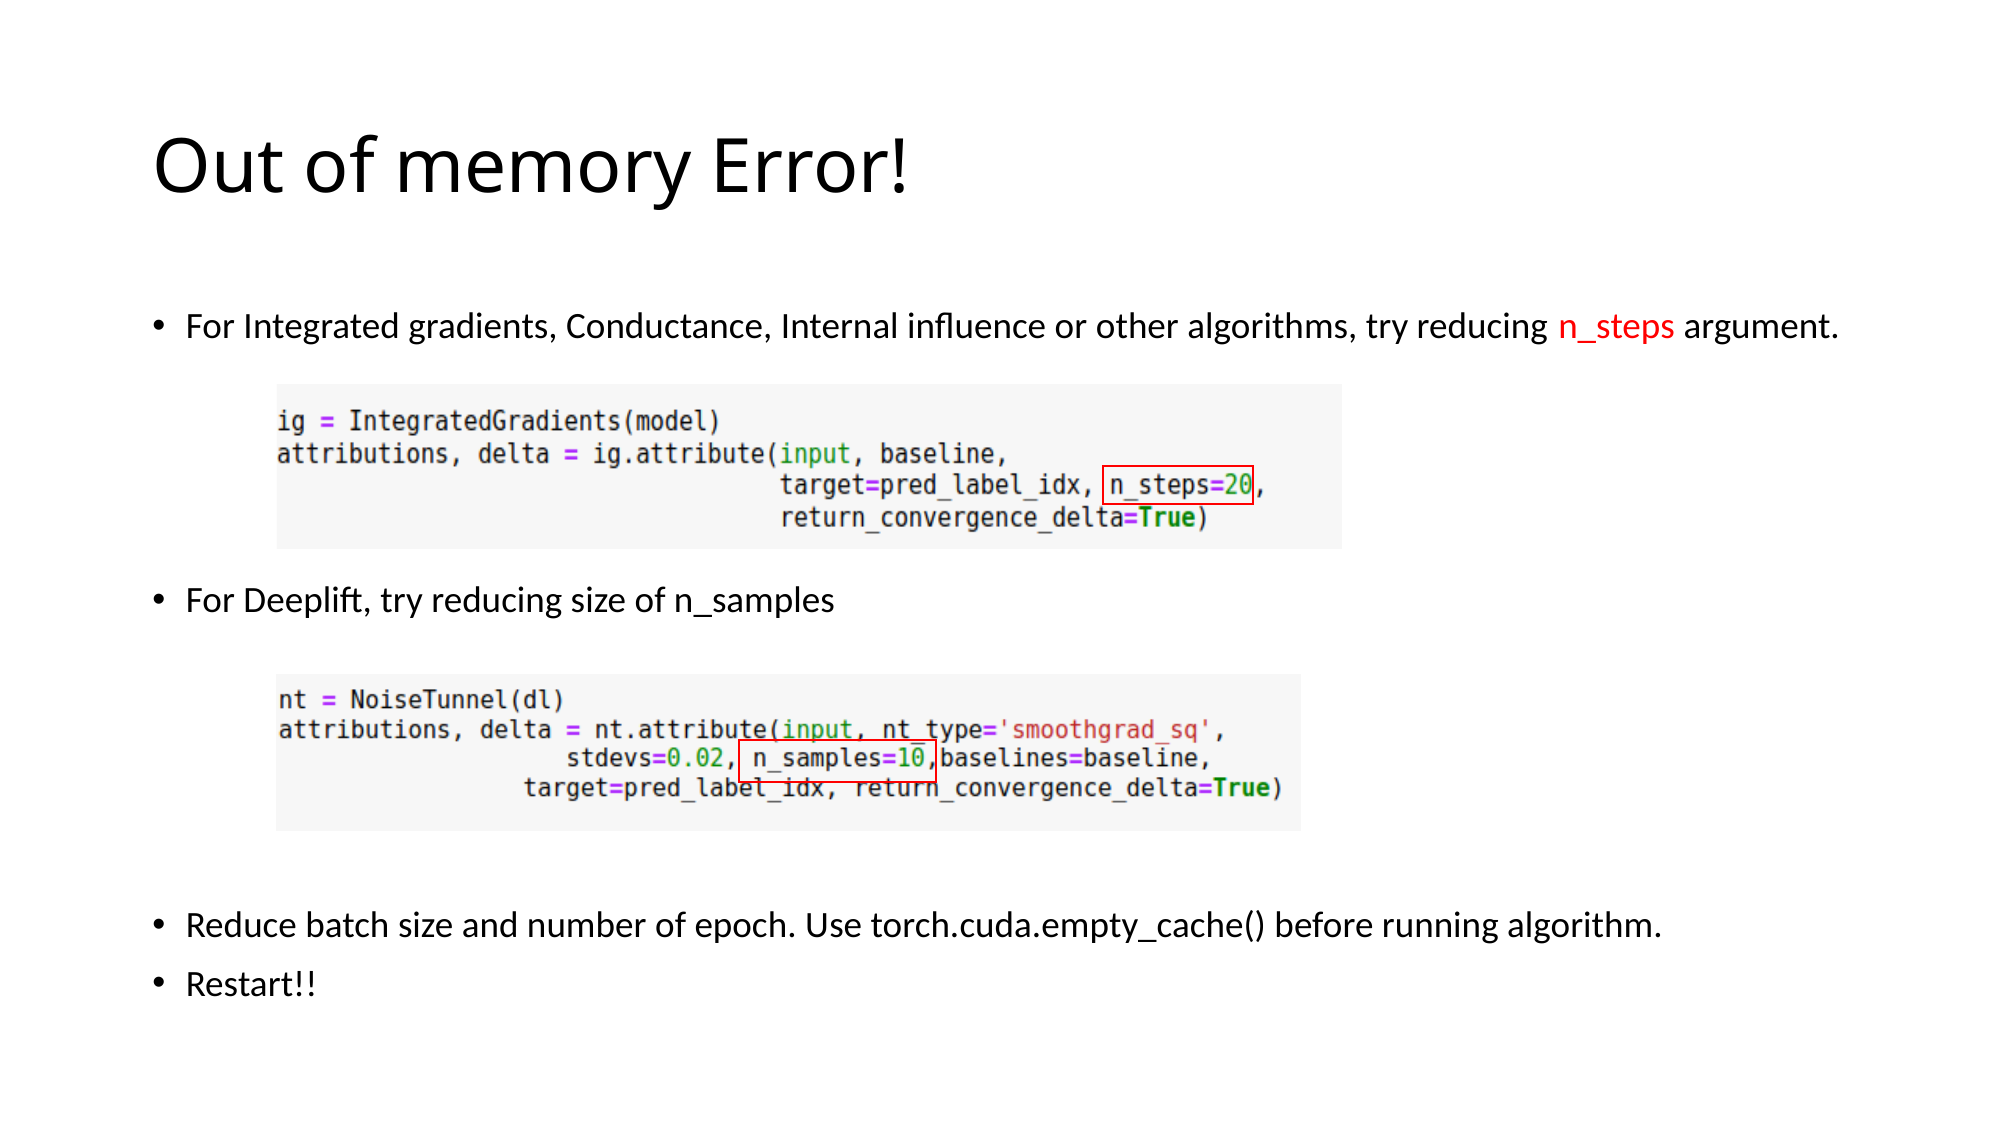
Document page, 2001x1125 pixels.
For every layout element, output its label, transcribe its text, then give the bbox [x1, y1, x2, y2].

picture [276, 384, 1351, 549]
title Out of memory Error! [137, 59, 1863, 278]
picture [276, 674, 1301, 831]
list For Integrated gradients, Conductance, Internal influence or other algorithms, try reducing n_steps argument. For Deeplift, try reducing size of n_samples Reduce batch size and number of epoch. Use torch.cuda.empty_cache() before running algorithm. Restart!! [137, 299, 1863, 1014]
